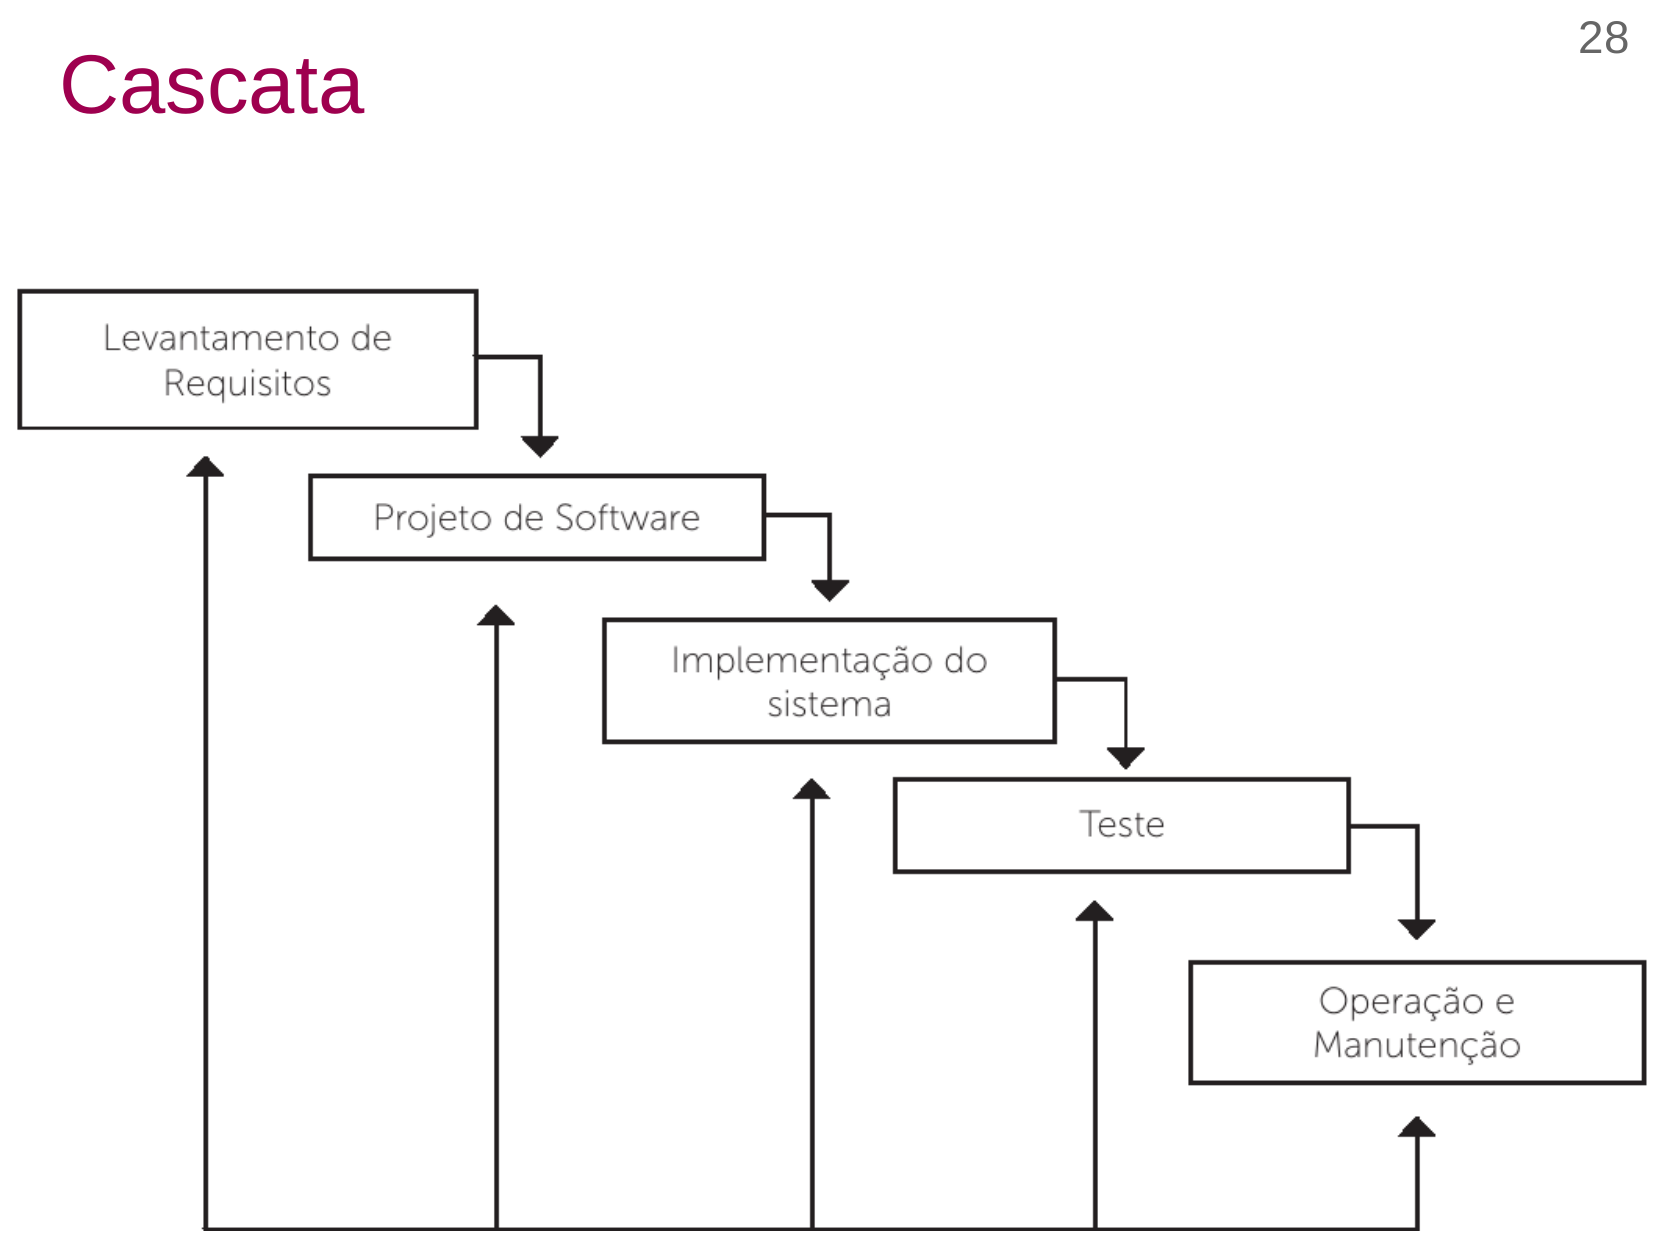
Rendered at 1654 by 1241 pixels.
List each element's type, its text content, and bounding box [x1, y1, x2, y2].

title Cascata [59, 29, 1595, 148]
picture [13, 283, 1653, 1231]
